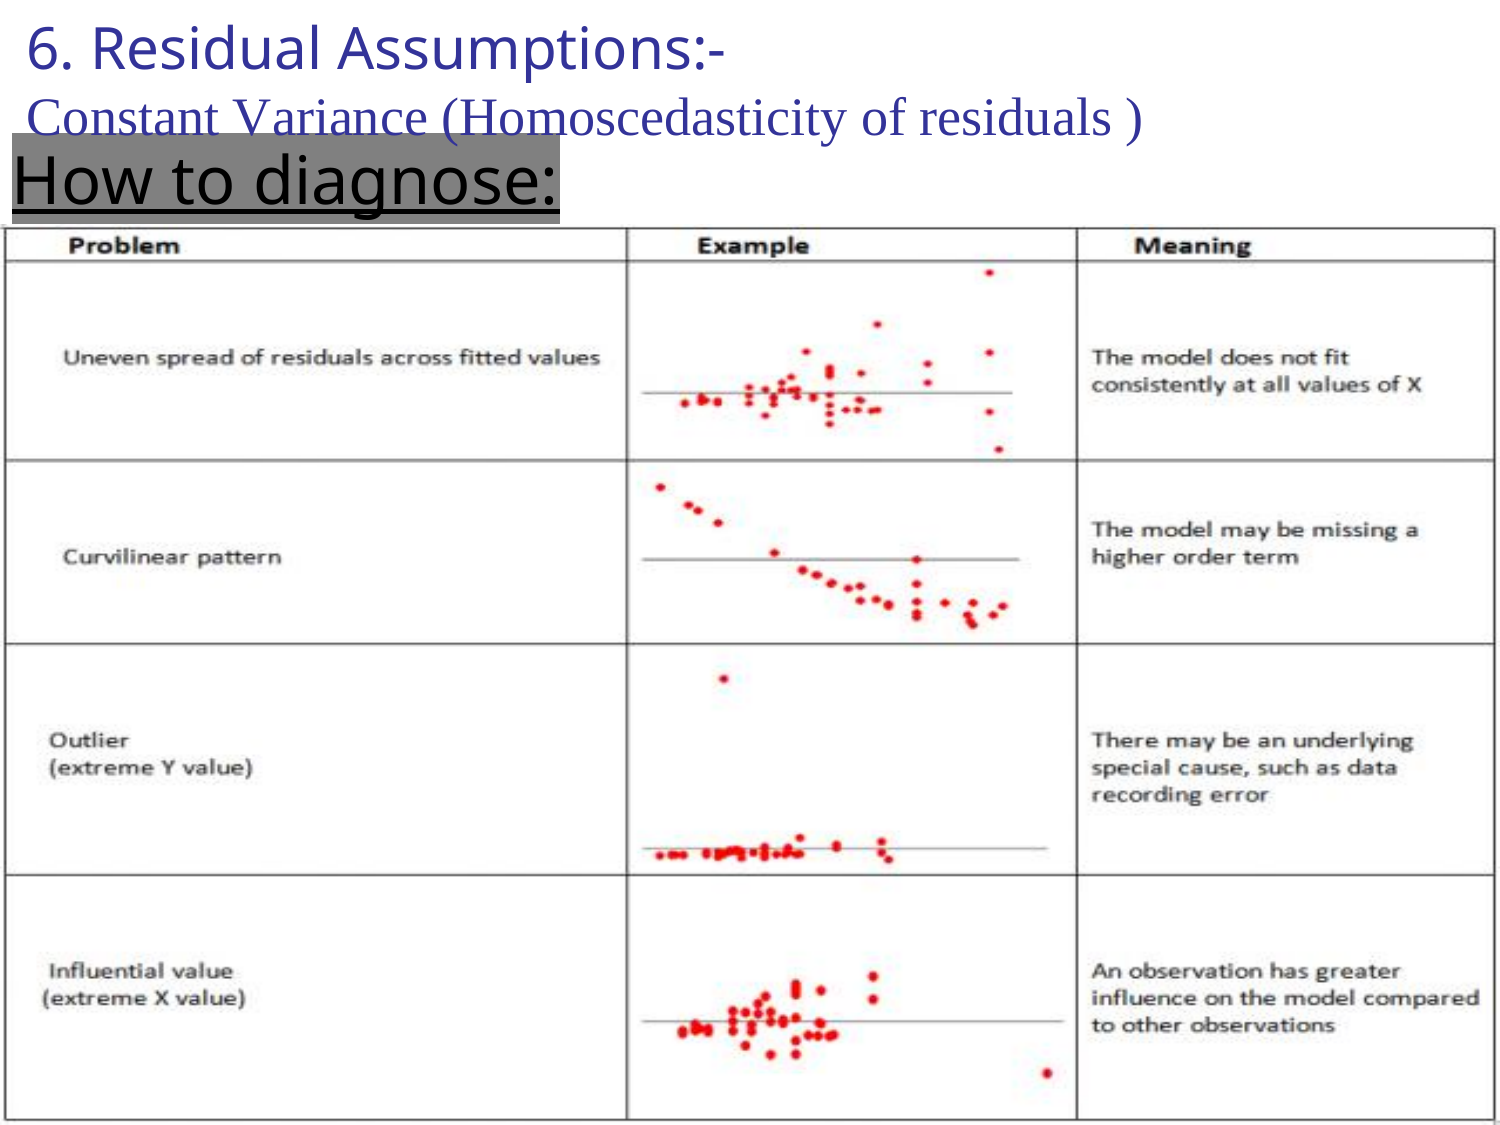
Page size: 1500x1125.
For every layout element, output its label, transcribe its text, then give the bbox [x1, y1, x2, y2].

picture [0, 224, 1500, 1125]
title 6. Residual Assumptions:- Constant Variance (Homoscedasticity of residuals ) [11, 3, 1287, 154]
list How to diagnose: [0, 129, 1217, 224]
